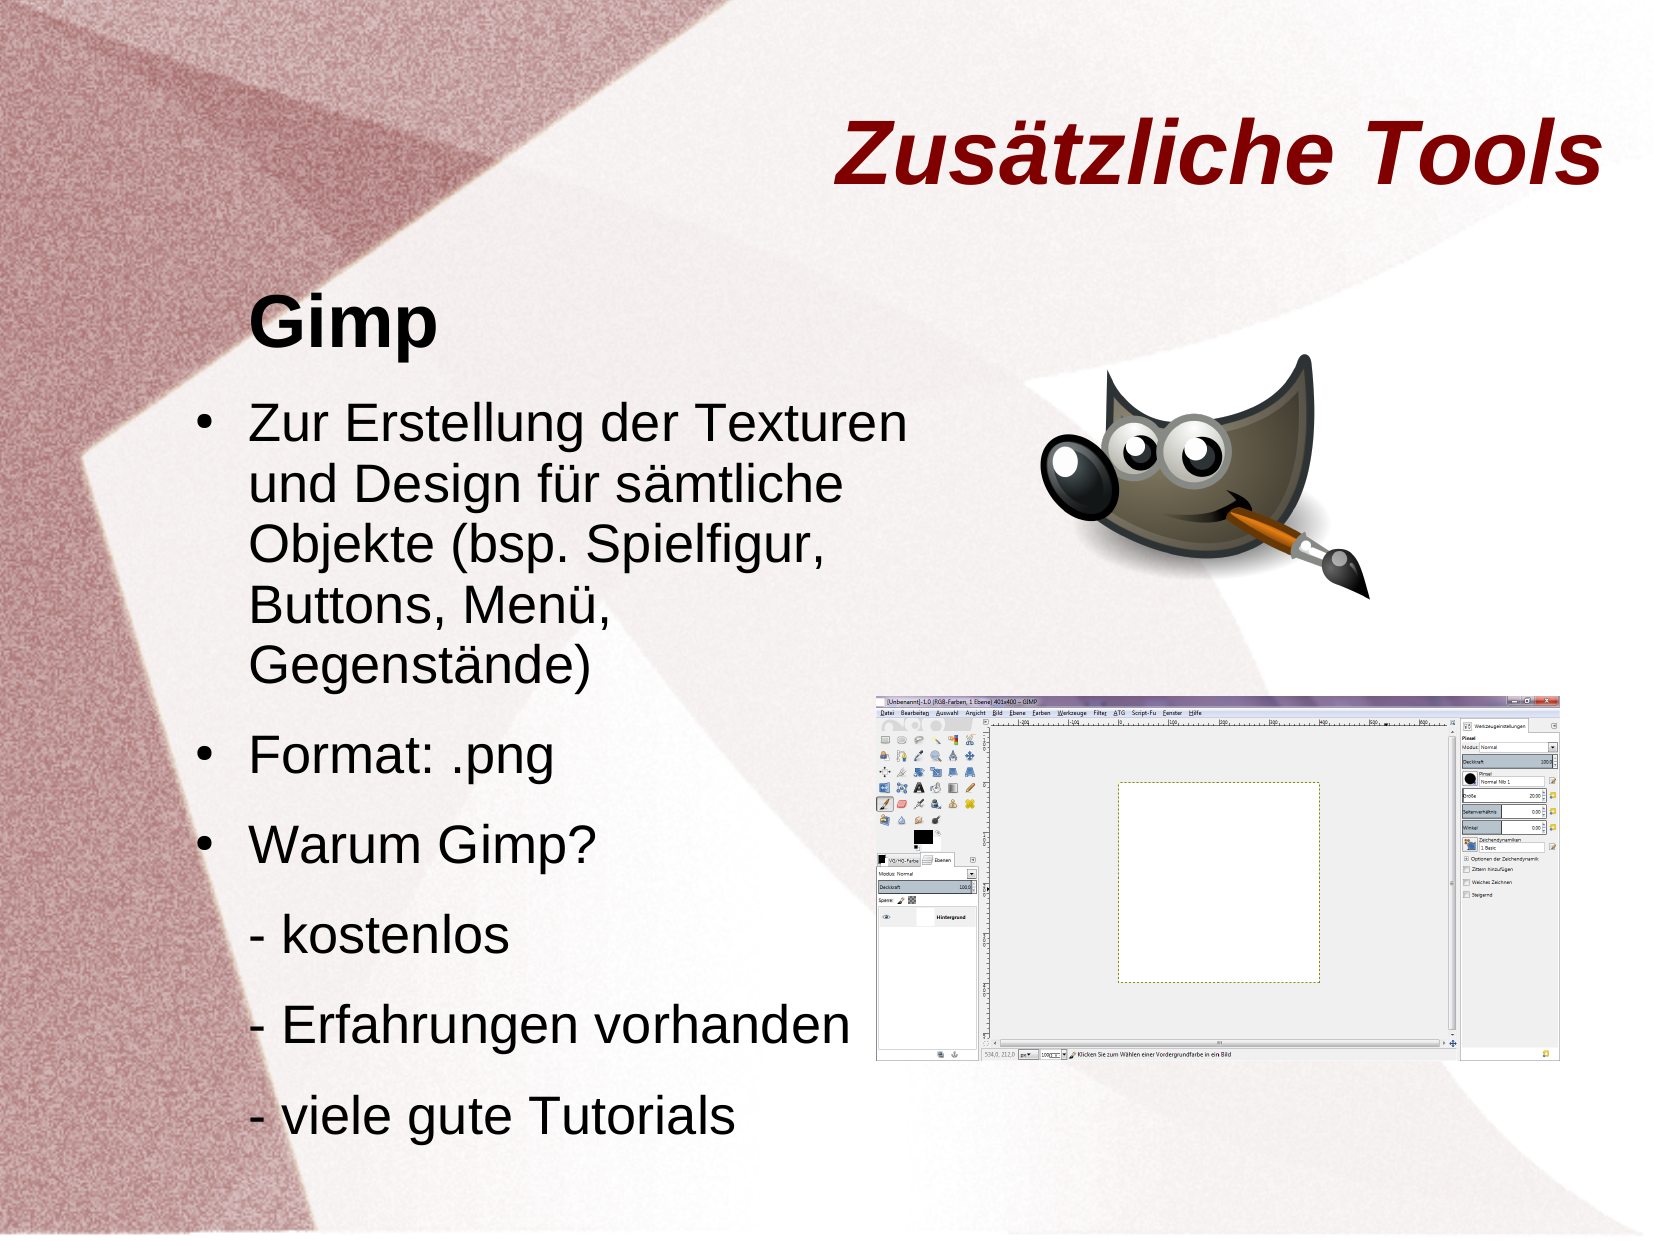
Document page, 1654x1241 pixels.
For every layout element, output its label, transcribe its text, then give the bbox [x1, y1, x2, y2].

title Zusätzliche Tools [596, 49, 1607, 257]
picture [0, 0, 1654, 1241]
list Gimp Zur Erstellung der Texturen und Design für sämtliche Objekte (bsp. Spielfigur, Buttons, Menü, Gegenstände) Format: .png Warum Gimp? - kostenlos - Erfahrungen vorhanden - viele gute Tutorials [177, 279, 1453, 1241]
picture [1036, 295, 1380, 639]
